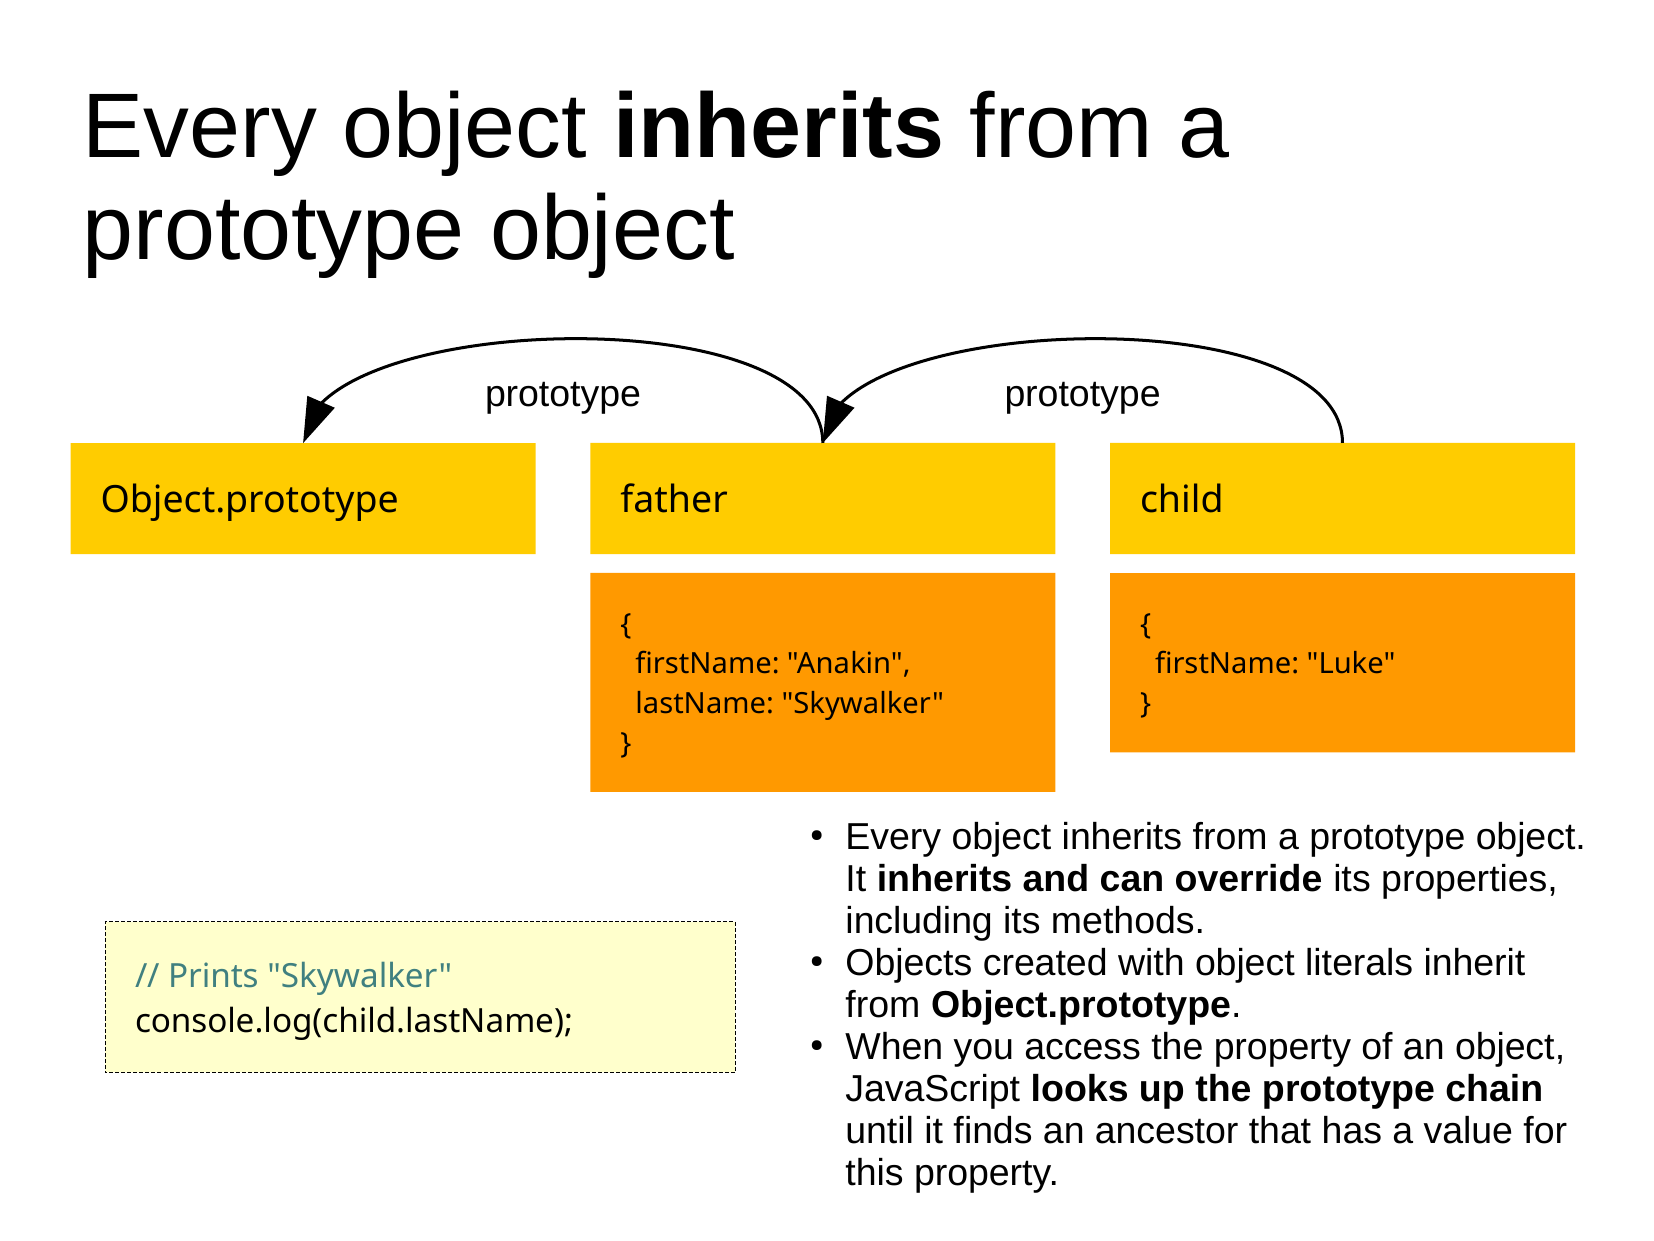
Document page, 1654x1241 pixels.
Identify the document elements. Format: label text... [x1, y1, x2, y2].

text_box Object.prototype [70, 443, 536, 550]
text_box child [1110, 442, 1576, 550]
title Every object inherits from a prototype object [82, 73, 1571, 281]
text_box // Prints "Skywalker" console.log(child.lastName); [105, 921, 736, 1066]
text_box father [590, 442, 1056, 550]
text_box { firstName: "Luke" } [1110, 573, 1576, 742]
text_box Every object inherits from a prototype object. It inherits and can override its properties, including its methods. Objects created with object literals inherit from Object.prototype. When you access the property of an object, JavaScript looks up the prototype chain until it finds an ancestor that has a value for this property. [780, 785, 1621, 1220]
text_box { firstName: "Anakin", lastName: "Skywalker" } [590, 572, 1056, 779]
